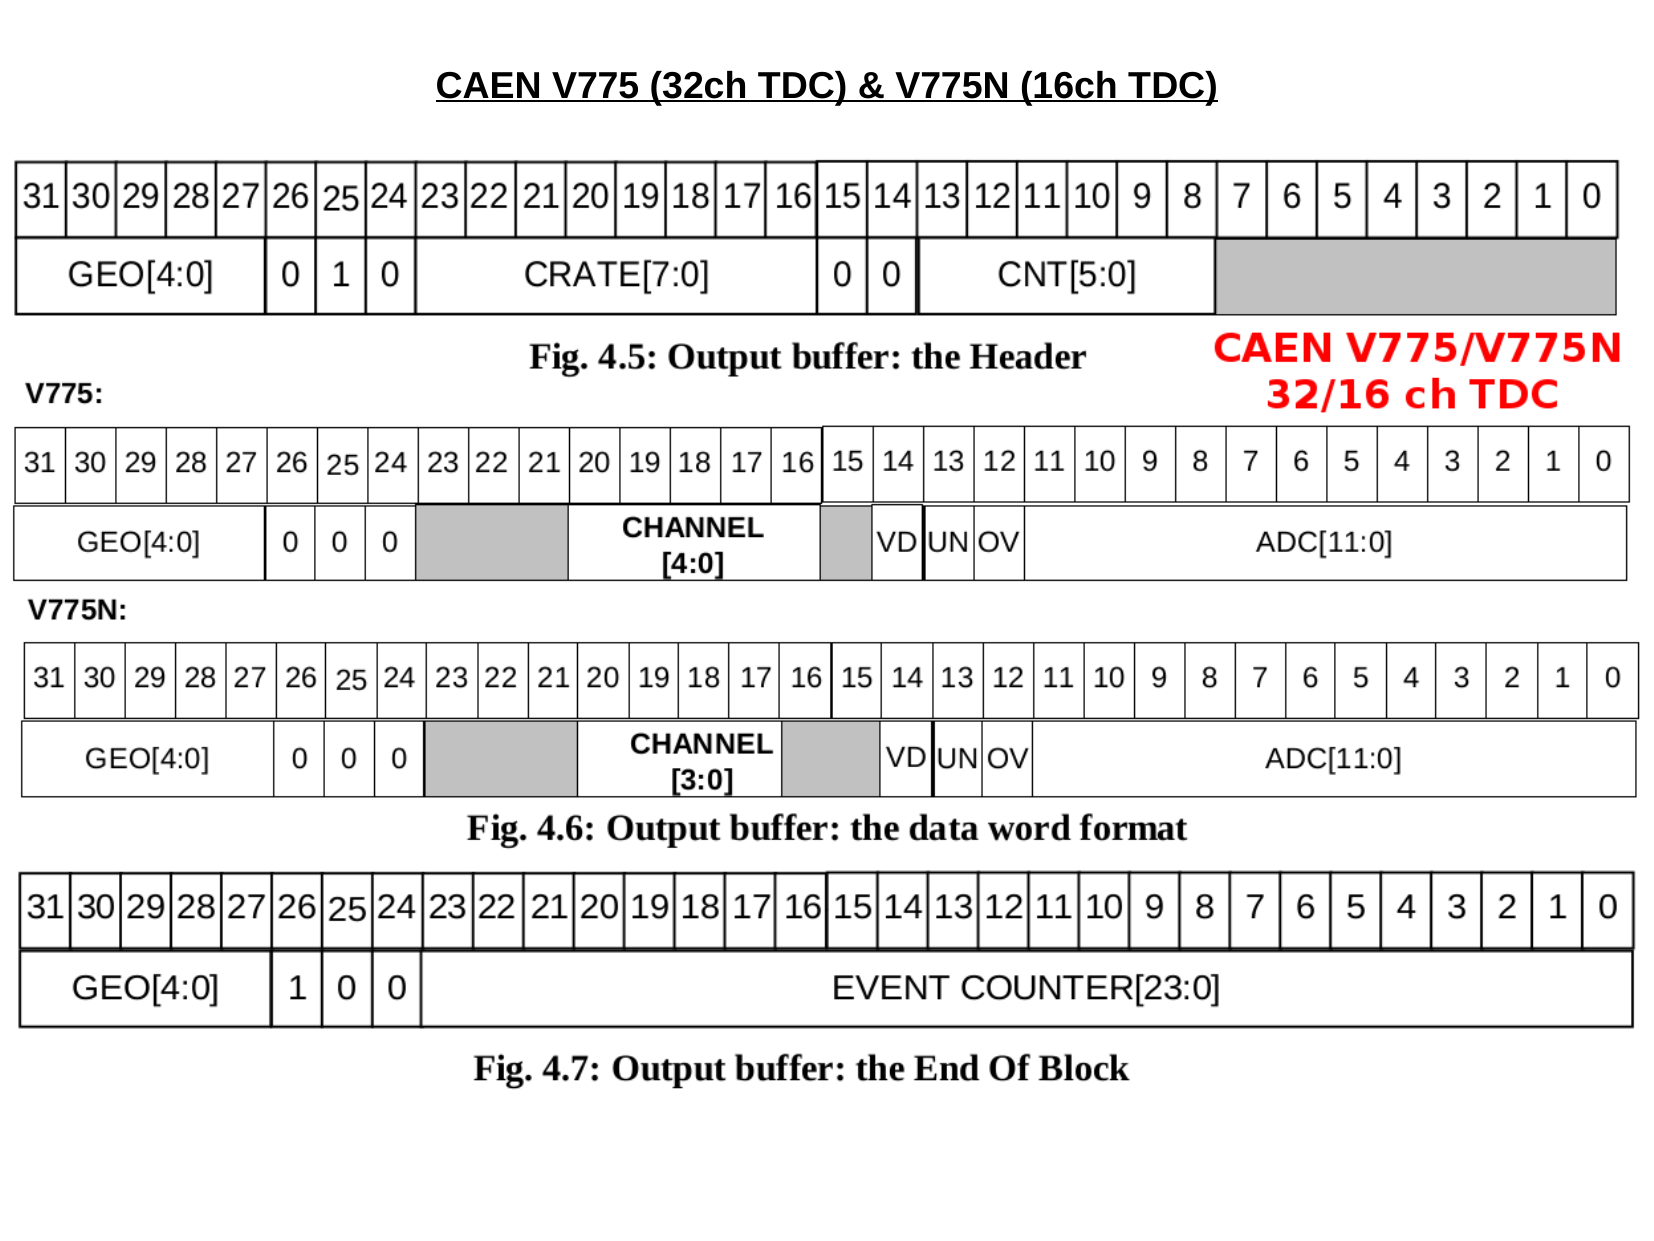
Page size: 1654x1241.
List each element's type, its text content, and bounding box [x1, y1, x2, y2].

text_box CAEN V775 (32ch TDC) & V775N (16ch TDC) [0, 15, 1654, 76]
picture [0, 139, 1654, 1099]
